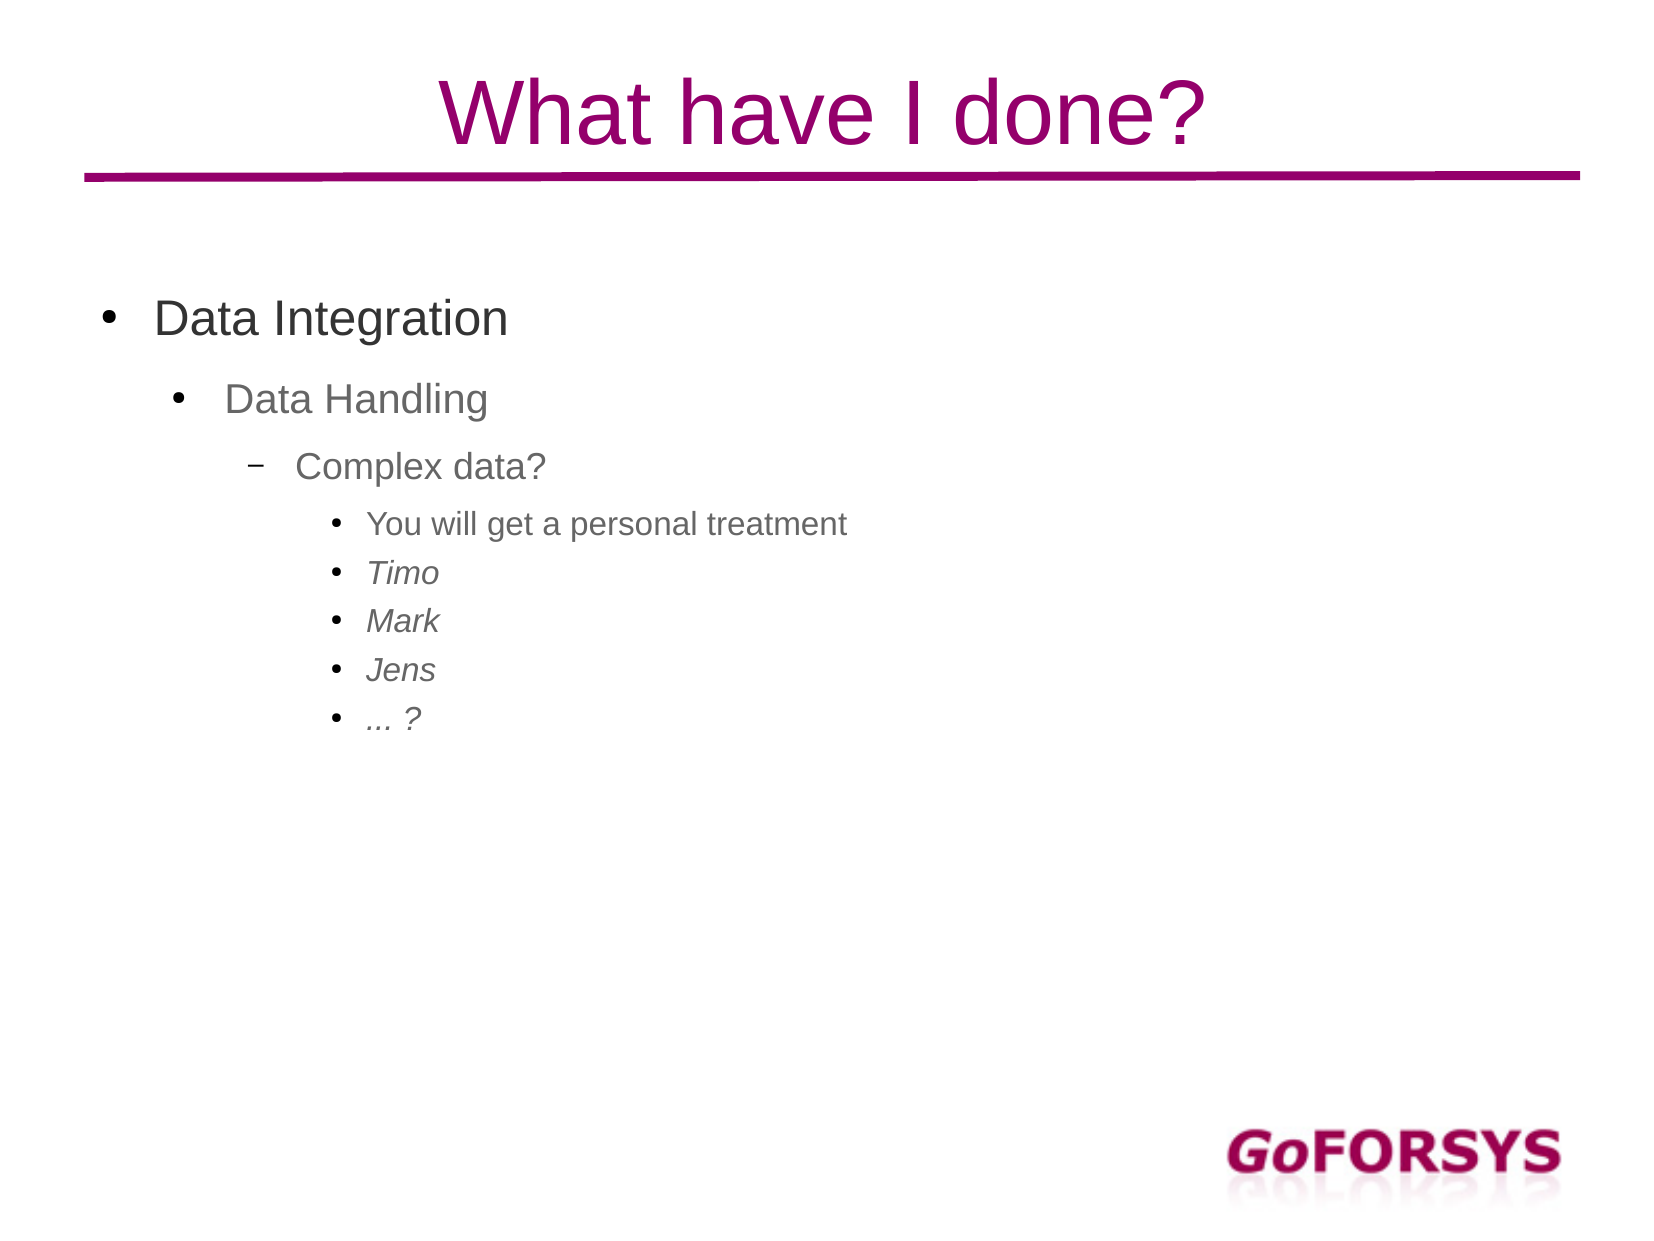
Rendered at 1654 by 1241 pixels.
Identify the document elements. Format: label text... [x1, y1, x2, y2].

title What have I done? [75, 56, 1571, 170]
list Data Integration Data Handling Complex data? You will get a personal treatment Timo Mark Jens ... ? [82, 290, 1571, 1094]
picture [1211, 1115, 1574, 1241]
